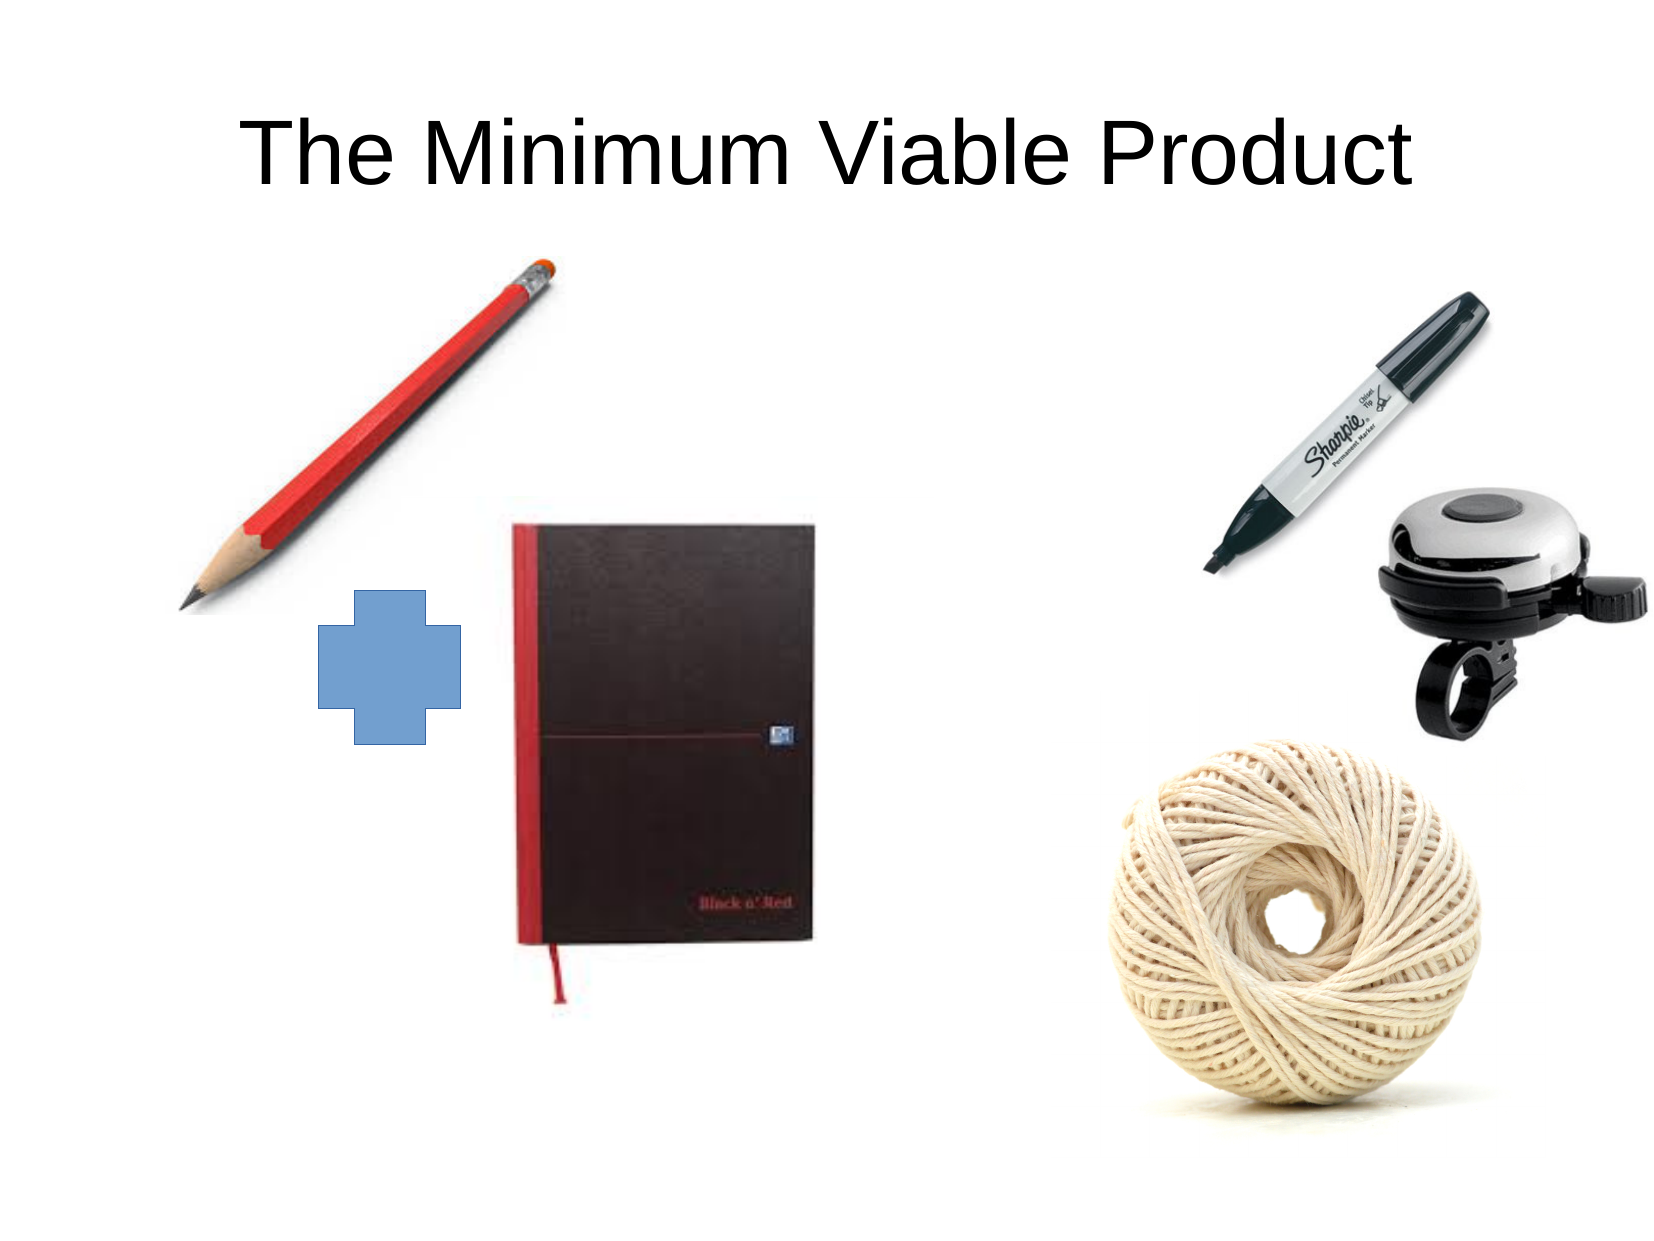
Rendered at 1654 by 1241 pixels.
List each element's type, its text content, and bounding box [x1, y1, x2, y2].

picture [165, 256, 934, 1021]
picture [1051, 283, 1654, 1158]
title The Minimum Viable Product [82, 49, 1571, 257]
text_box [318, 590, 461, 745]
